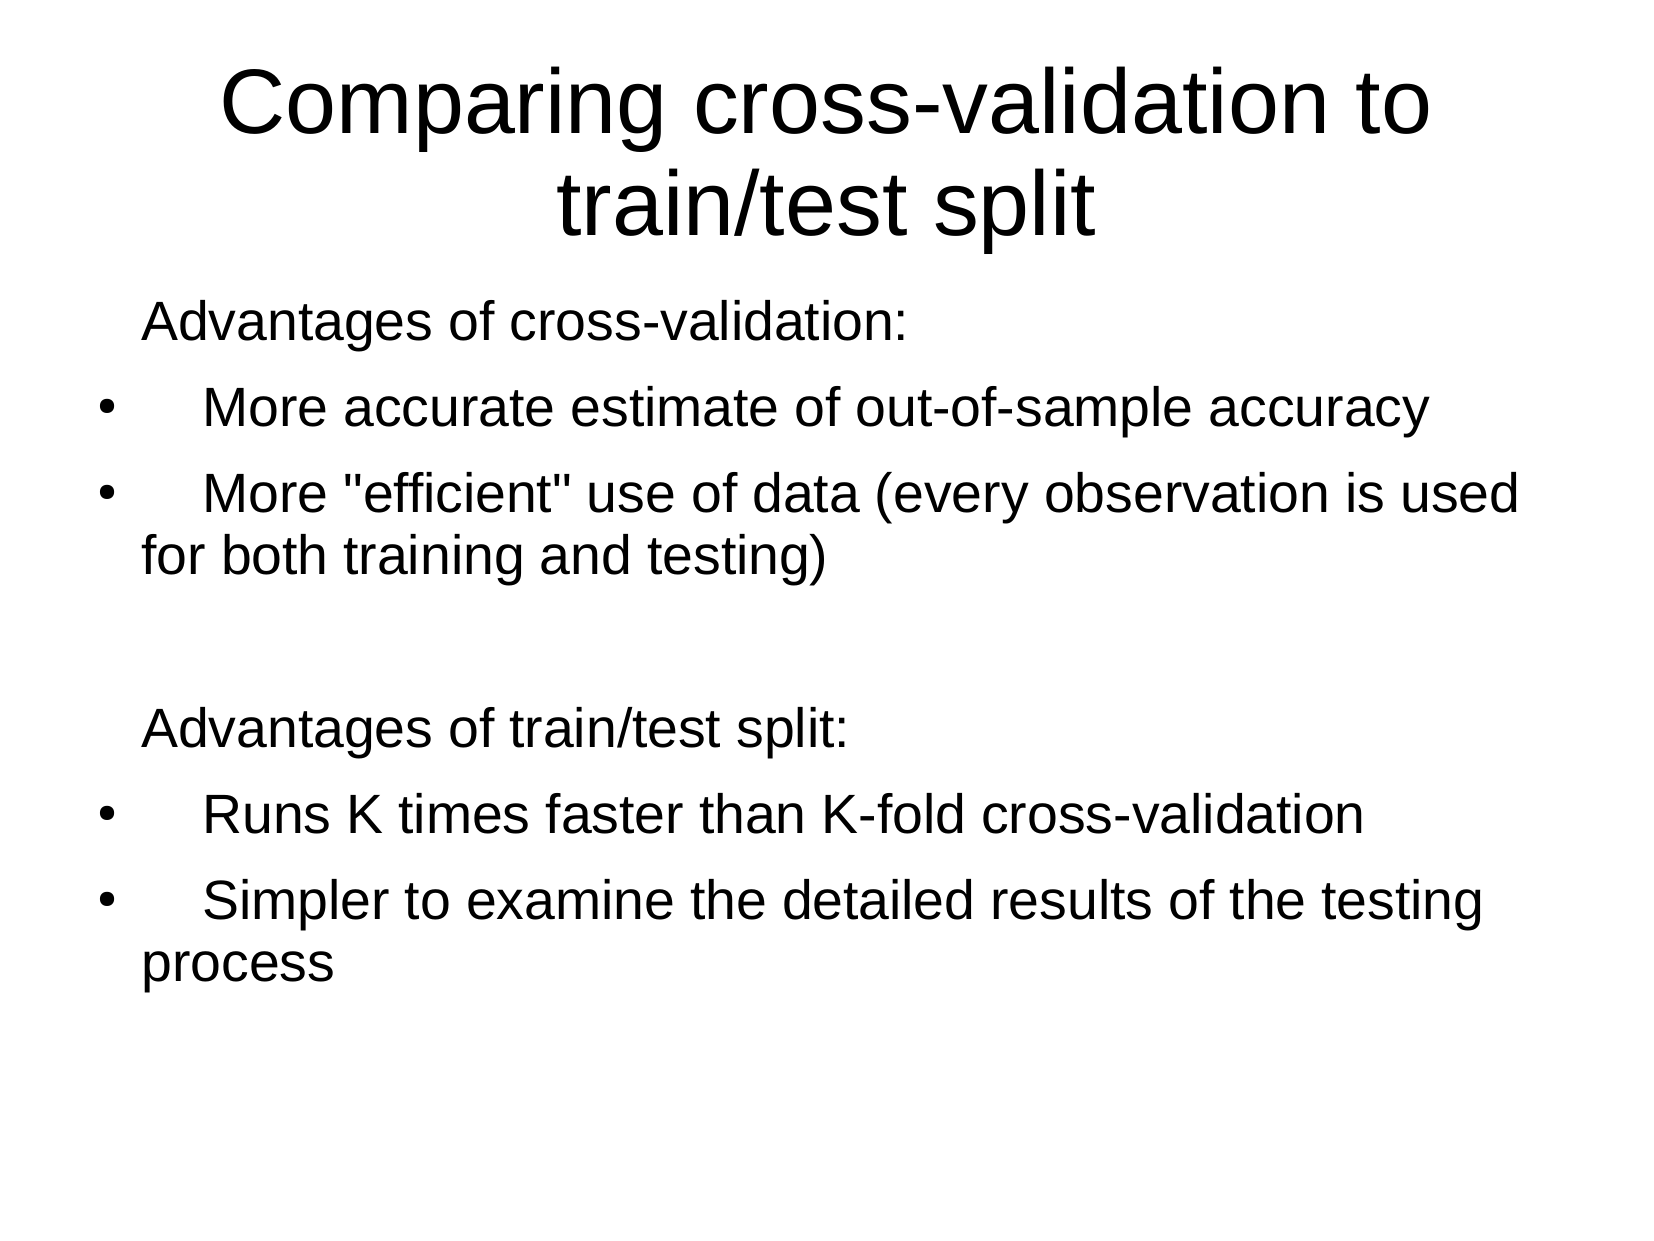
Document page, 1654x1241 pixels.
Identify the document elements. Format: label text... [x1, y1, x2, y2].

list Advantages of cross-validation: More accurate estimate of out-of-sample accuracy More "efficient" use of data (every observation is used for both training and testing) Advantages of train/test split: Runs K times faster than K-fold cross-validation Simpler to examine the detailed results of the testing process [82, 290, 1571, 1010]
title Comparing cross-validation to train/test split [82, 49, 1571, 257]
